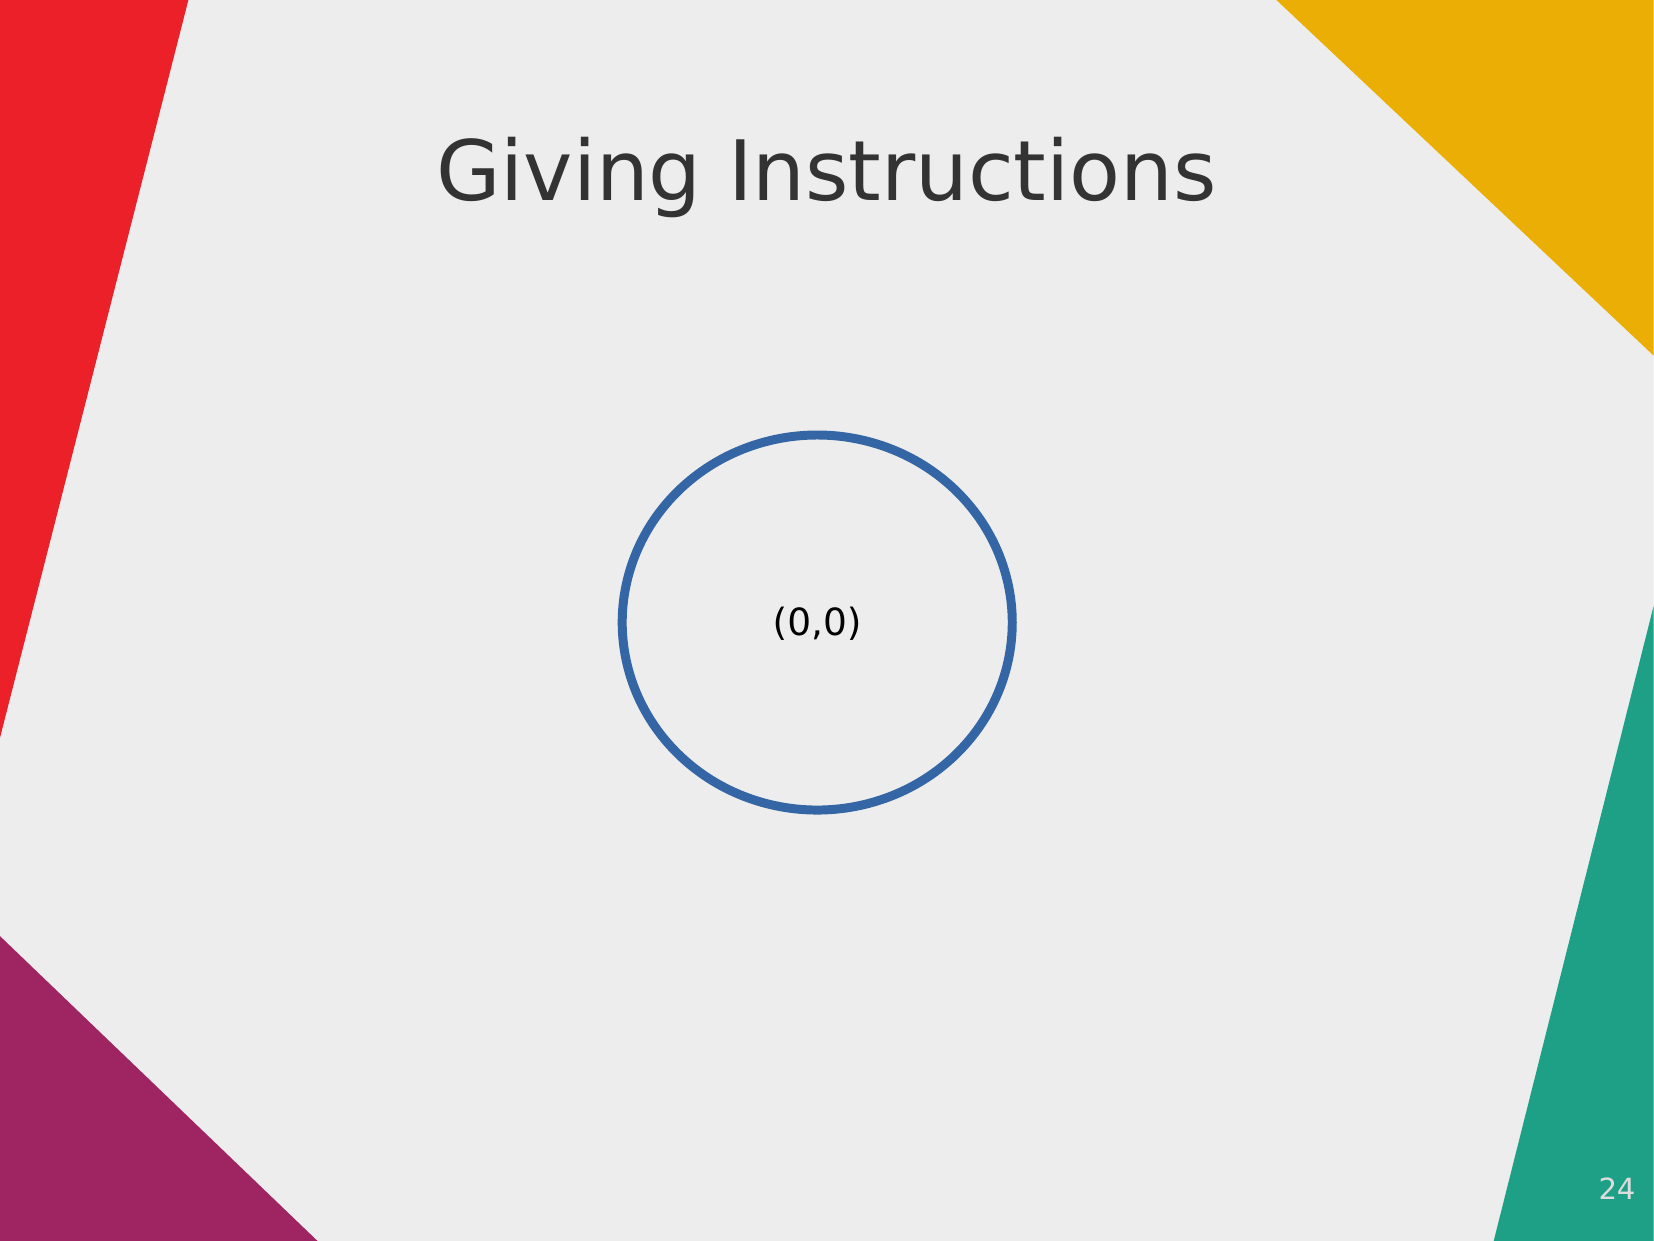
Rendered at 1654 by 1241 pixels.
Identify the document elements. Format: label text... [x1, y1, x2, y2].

text_box (0,0) [622, 435, 1013, 811]
title Giving Instructions [114, 73, 1539, 271]
